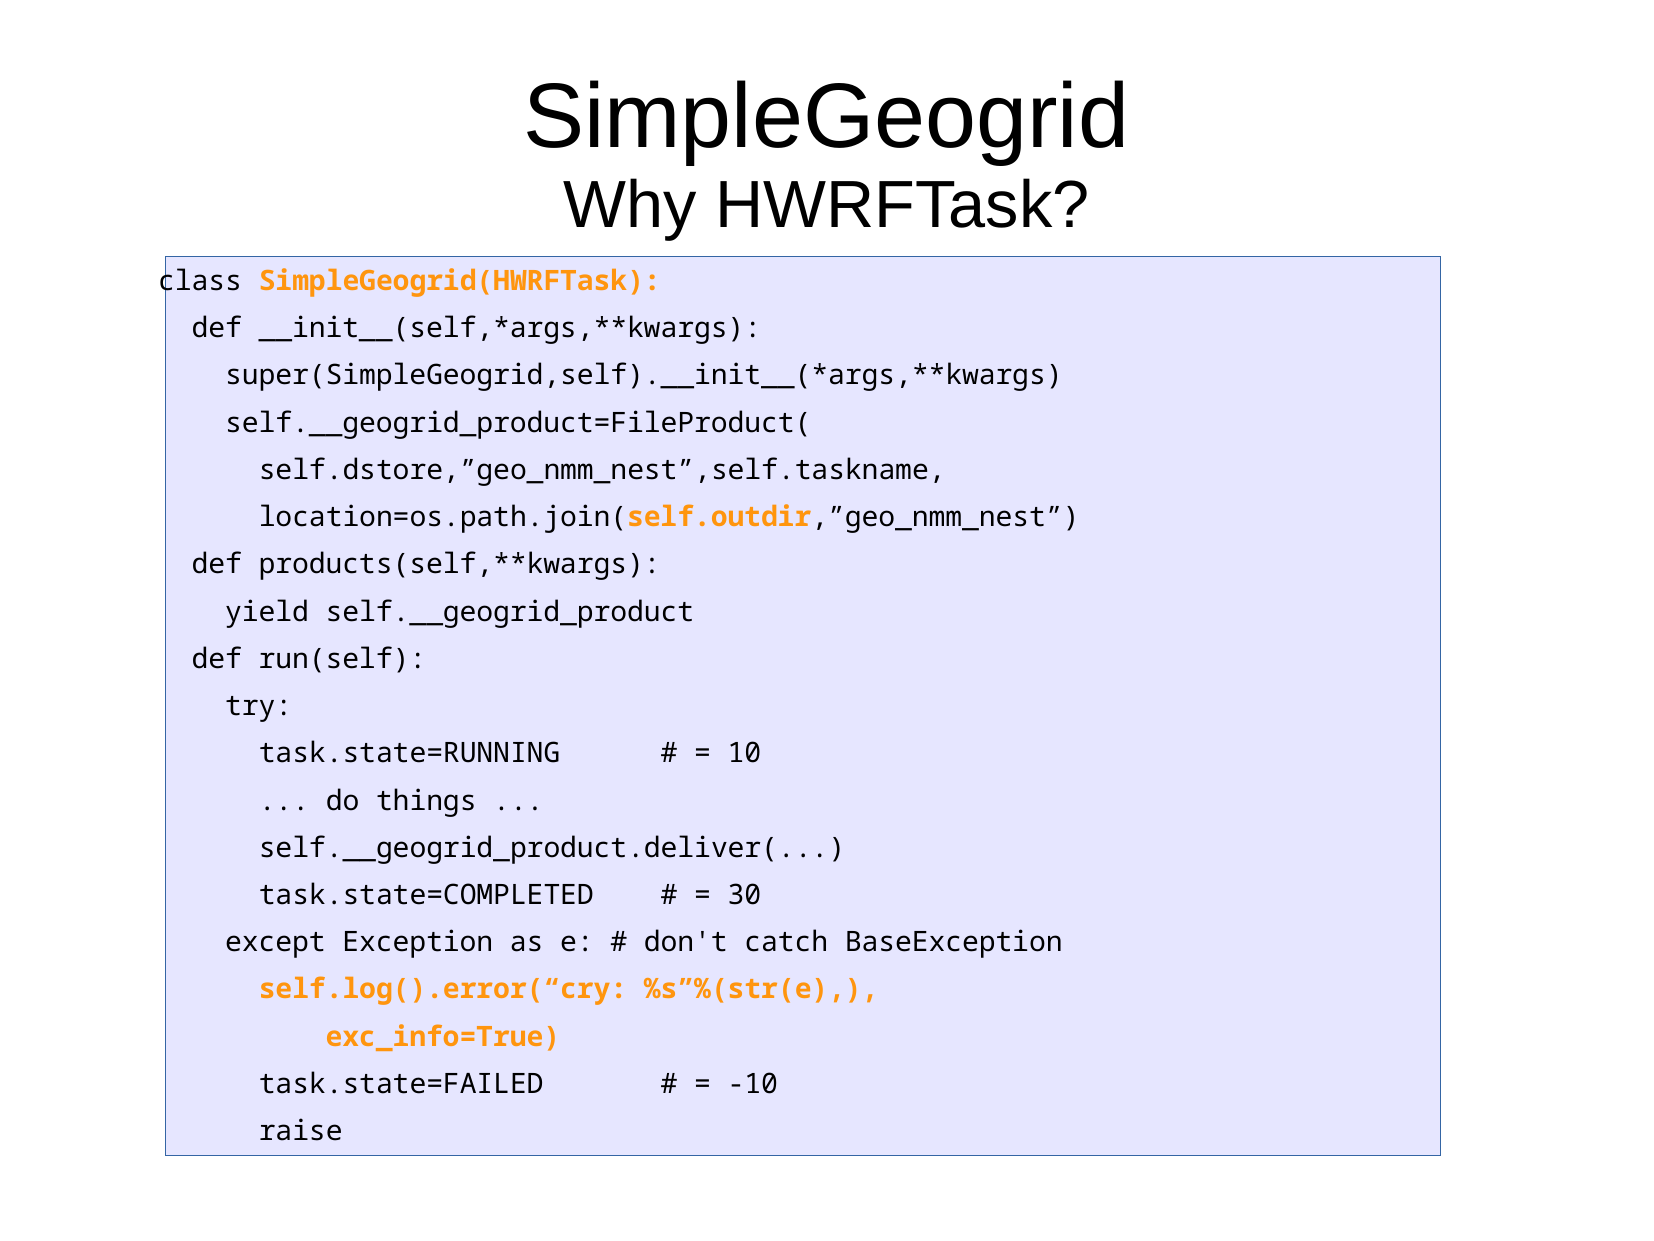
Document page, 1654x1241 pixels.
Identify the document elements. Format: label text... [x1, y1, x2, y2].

list class SimpleGeogrid(HWRFTask): def __init__(self,*args,**kwargs): super(SimpleGeogrid,self).__init__(*args,**kwargs) self.__geogrid_product=FileProduct( self.dstore,”geo_nmm_nest”,self.taskname, location=os.path.join(self.outdir,”geo_nmm_nest”) def products(self,**kwargs): yield self.__geogrid_product def run(self): try: task.state=RUNNING # = 10 ... do things ... self.__geogrid_product.deliver(...) task.state=COMPLETED # = 30 except Exception as e: # don't catch BaseException self.log().error(“cry: %s”%(str(e),), exc_info=True) task.state=FAILED # = -10 raise [105, 260, 1441, 1156]
title SimpleGeogrid Why HWRFTask? [82, 49, 1571, 257]
